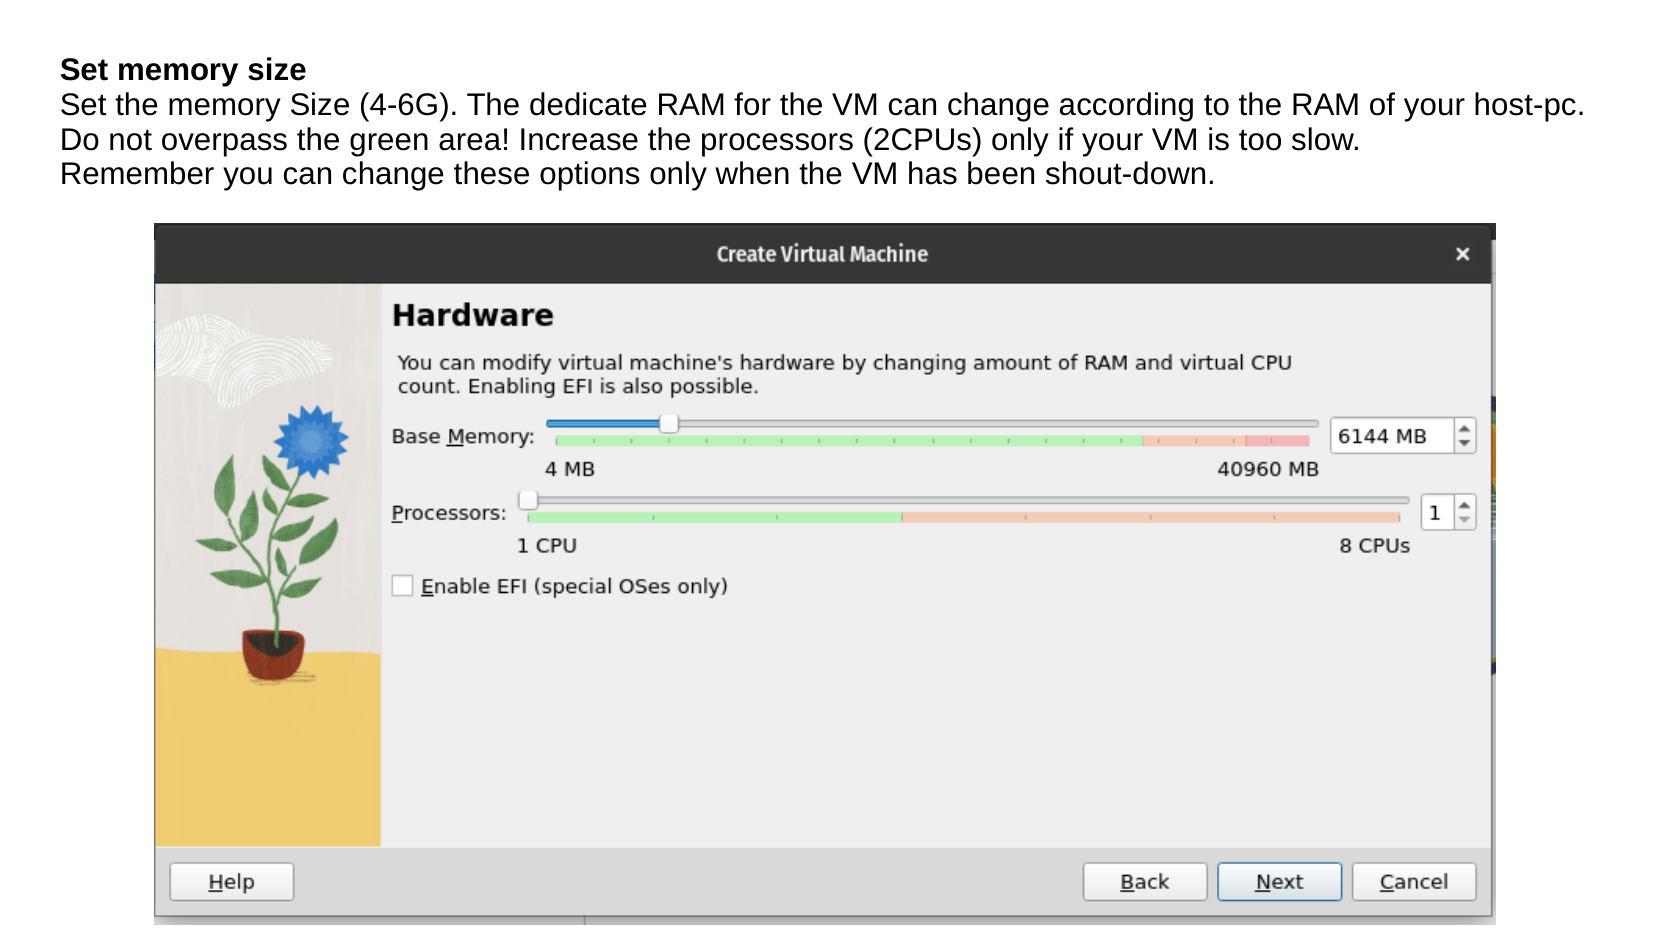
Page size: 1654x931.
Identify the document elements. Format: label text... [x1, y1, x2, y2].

text_box Set memory size Set the memory Size (4-6G). The dedicate RAM for the VM can change according to the RAM of your host-pc. Do not overpass the green area! Increase the processors (2CPUs) only if your VM is too slow. Remember you can change these options only when the VM has been shout-down. [45, 45, 1606, 199]
picture [154, 223, 1496, 925]
